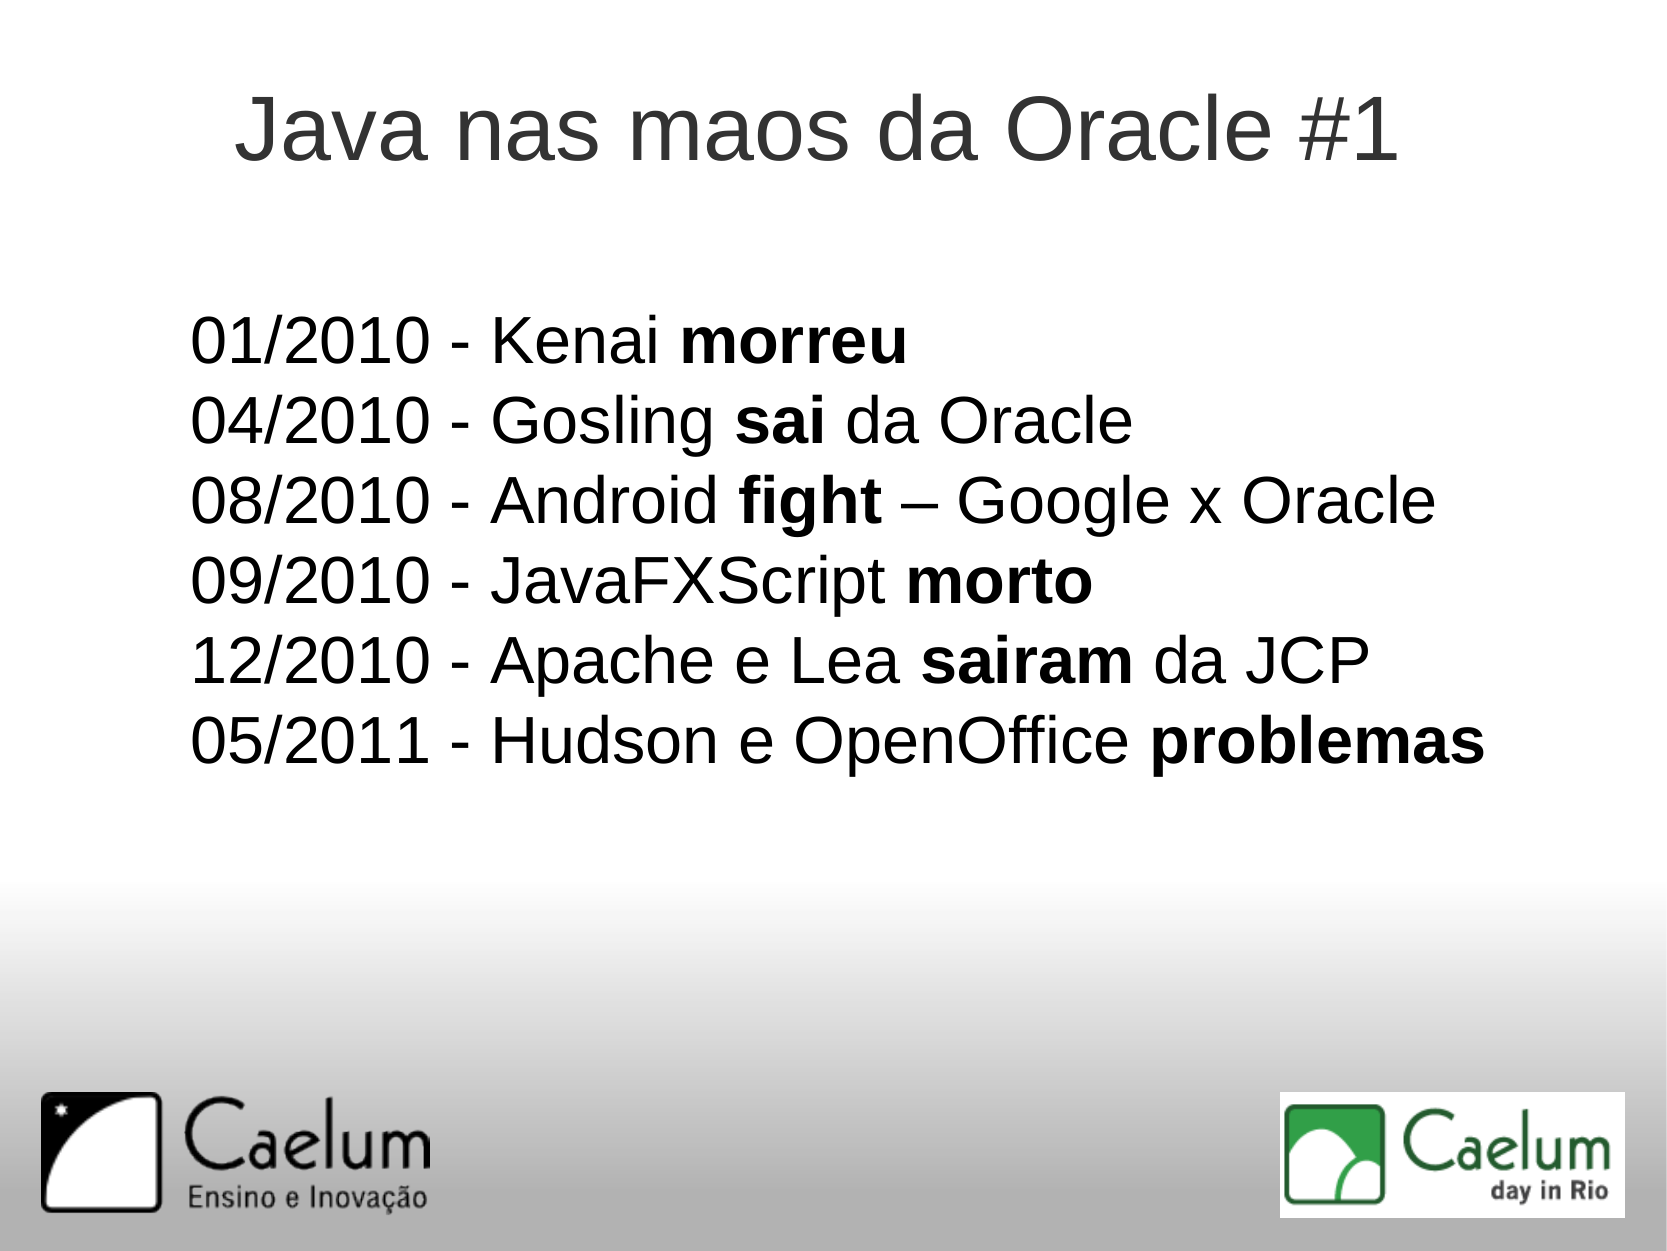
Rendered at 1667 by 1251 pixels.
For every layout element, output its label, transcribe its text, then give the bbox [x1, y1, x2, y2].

title Java nas maos da Oracle #1 [126, 82, 1512, 283]
text_box 01/2010 - Kenai morreu 04/2010 - Gosling sai da Oracle 08/2010 - Android fight – Google x Oracle 09/2010 - JavaFXScript morto 12/2010 - Apache e Lea sairam da JCP 05/2011 - Hudson e OpenOffice problemas [167, 280, 1516, 794]
picture [0, 0, 1667, 1251]
